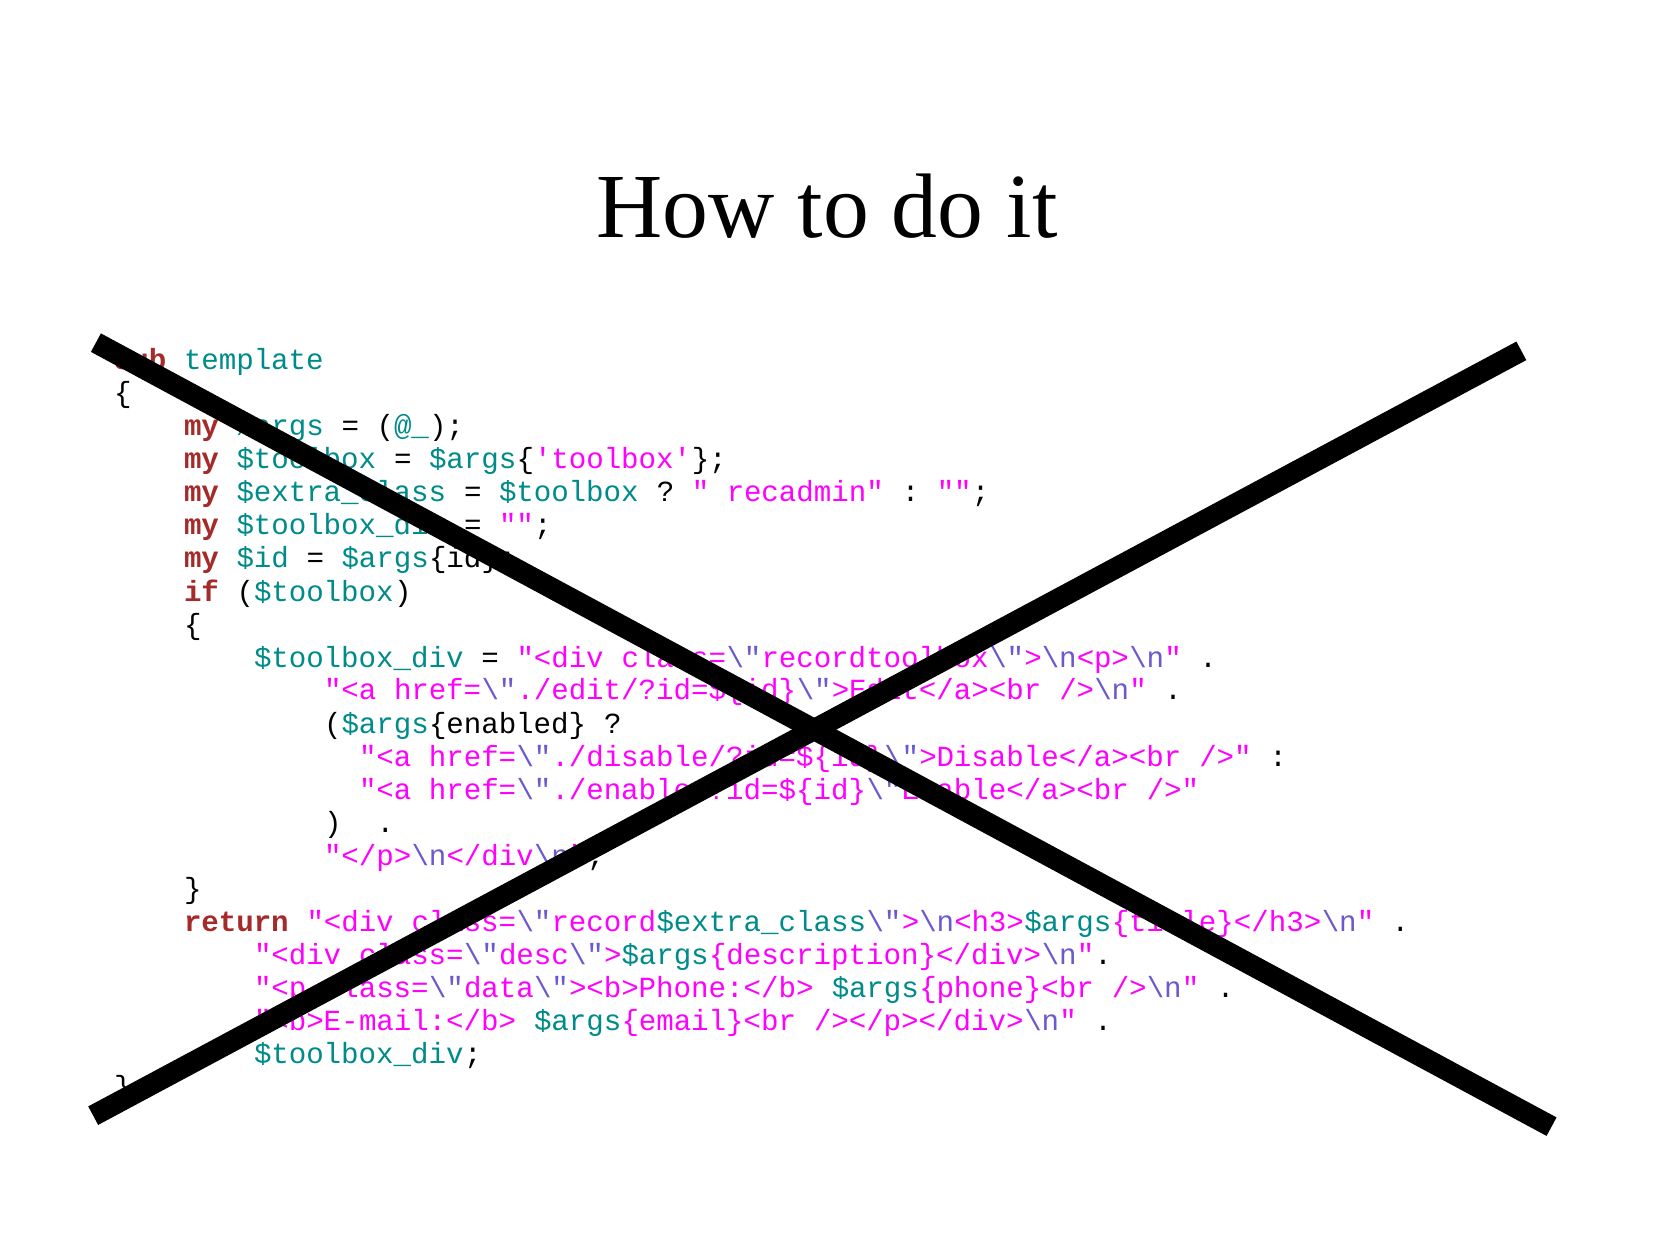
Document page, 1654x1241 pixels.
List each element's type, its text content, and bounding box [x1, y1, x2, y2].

chart [838, 345, 1541, 1108]
title How to do it [121, 102, 1534, 311]
chart [112, 742, 1541, 1184]
chart [112, 364, 791, 1093]
chart [125, 345, 1508, 717]
